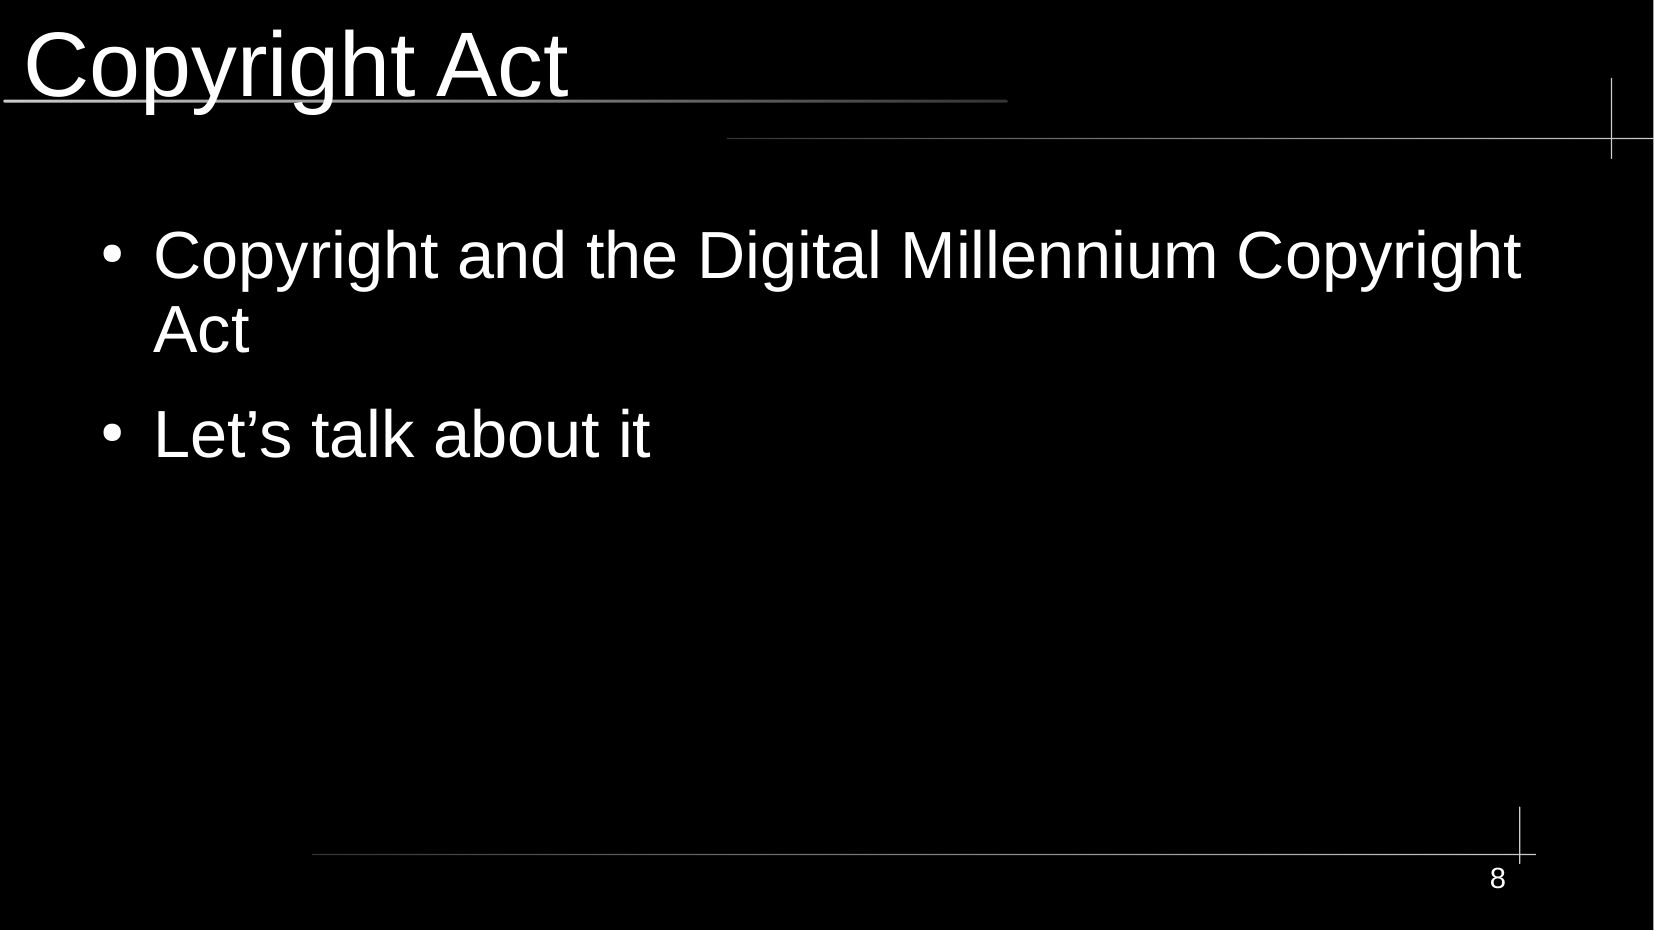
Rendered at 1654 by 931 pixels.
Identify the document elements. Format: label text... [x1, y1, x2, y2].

list Copyright and the Digital Millennium Copyright Act Let’s talk about it [82, 217, 1571, 851]
title Copyright Act [23, 11, 1589, 119]
